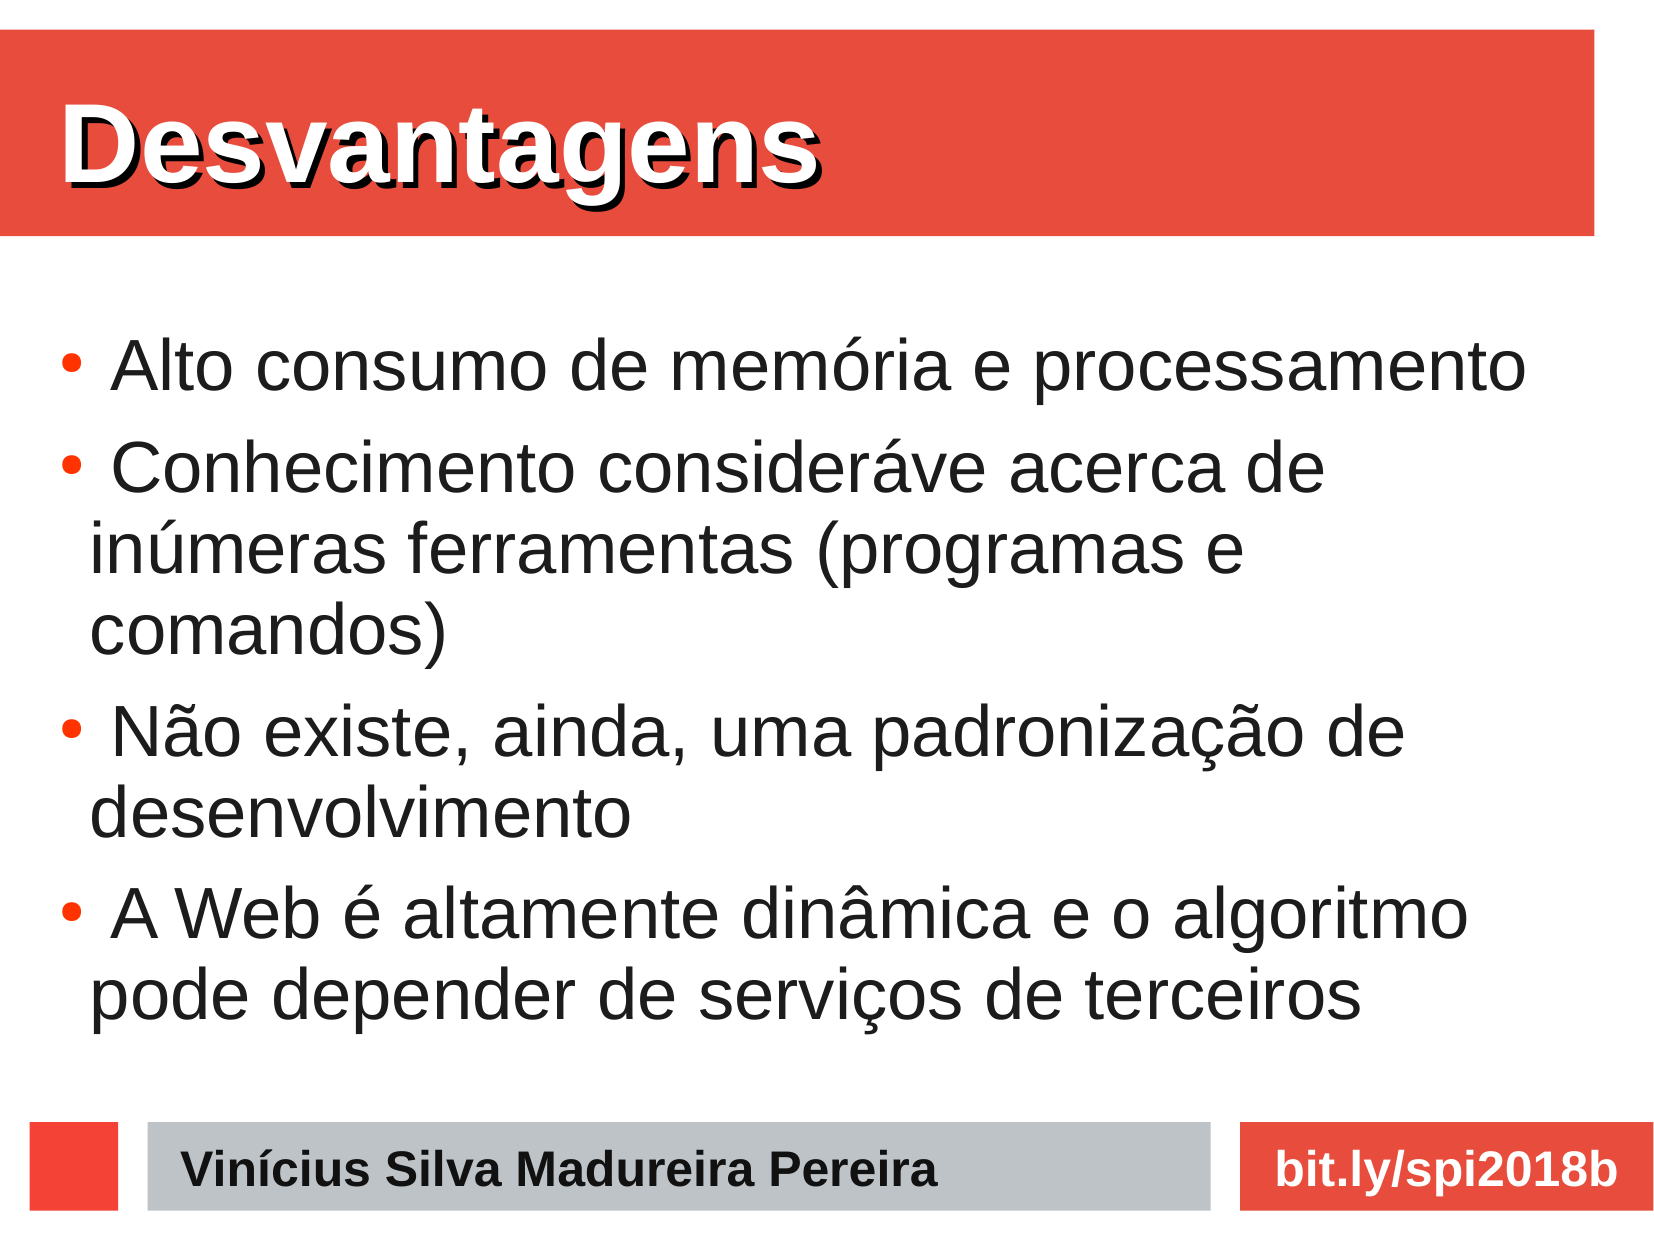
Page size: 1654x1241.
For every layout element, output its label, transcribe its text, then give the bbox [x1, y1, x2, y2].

title Desvantagens [59, 35, 1595, 207]
list Alto consumo de memória e processamento Conhecimento consideráve acerca de inúmeras ferramentas (programas e comandos) Não existe, ainda, uma padronização de desenvolvimento A Web é altamente dinâmica e o algoritmo pode depender de serviços de terceiros [59, 324, 1565, 1093]
text_box Vinícius Silva Madureira Pereira [165, 1133, 1170, 1205]
text_box bit.ly/spi2018b [1228, 1133, 1654, 1205]
